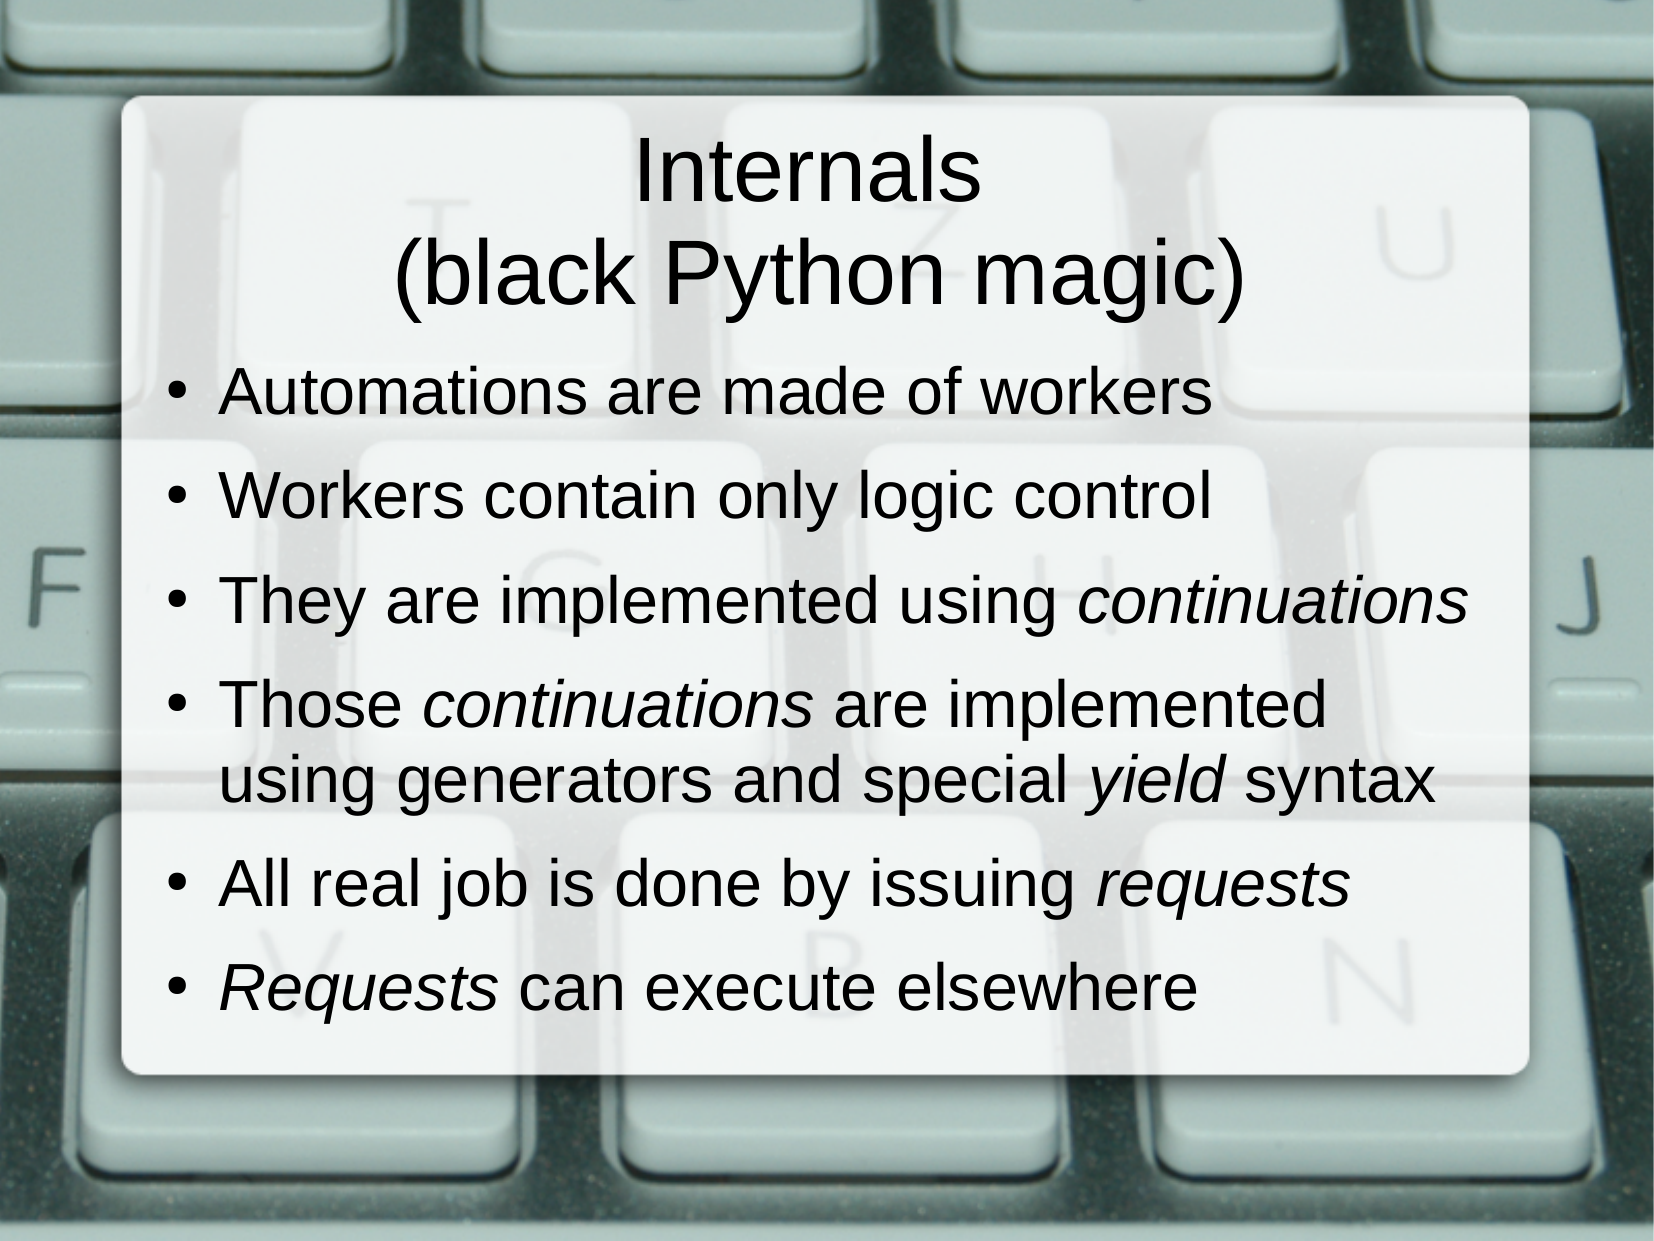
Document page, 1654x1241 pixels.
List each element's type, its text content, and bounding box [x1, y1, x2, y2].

title Internals (black Python magic) [135, 118, 1506, 324]
picture [0, 0, 1654, 1241]
list Automations are made of workers Workers contain only logic control They are implemented using continuations Those continuations are implemented using generators and special yield syntax All real job is done by issuing requests Requests can execute elsewhere [147, 354, 1506, 1241]
